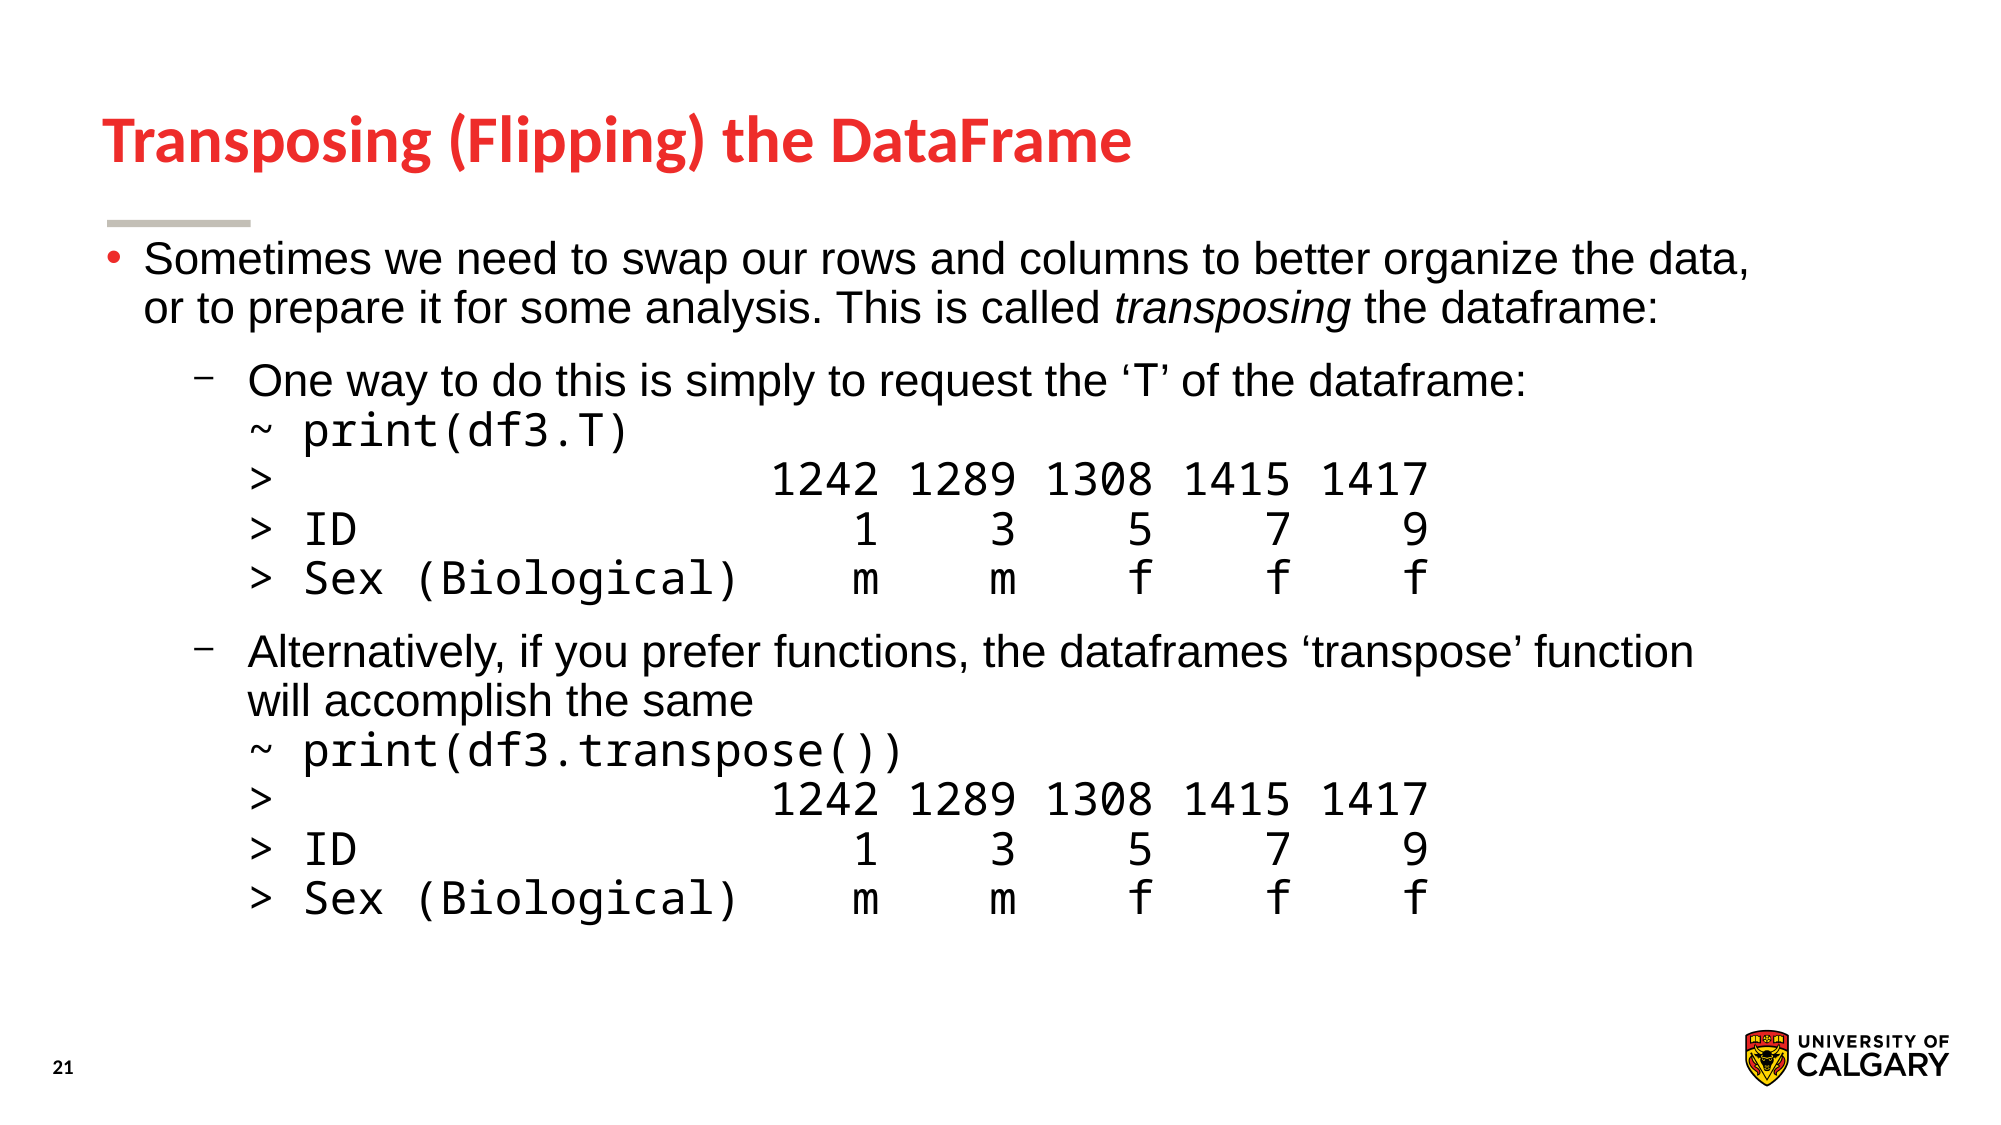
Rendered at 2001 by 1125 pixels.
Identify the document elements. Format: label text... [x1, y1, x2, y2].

list Sometimes we need to swap our rows and columns to better organize the data, or to prepare it for some analysis. This is called transposing the dataframe: One way to do this is simply to request the ‘T’ of the dataframe: ~ print(df3.T) > 1242 1289 1308 1415 1417 > ID 1 3 5 7 9 > Sex (Biological) m m f f f Alternatively, if you prefer functions, the dataframes ‘transpose’ function will accomplish the same ~ print(df3.transpose()) > 1242 1289 1308 1415 1417 > ID 1 3 5 7 9 > Sex (Biological) m m f f f [91, 227, 1774, 941]
picture [1722, 1012, 1972, 1099]
title Transposing (Flipping) the DataFrame [87, 60, 1774, 222]
